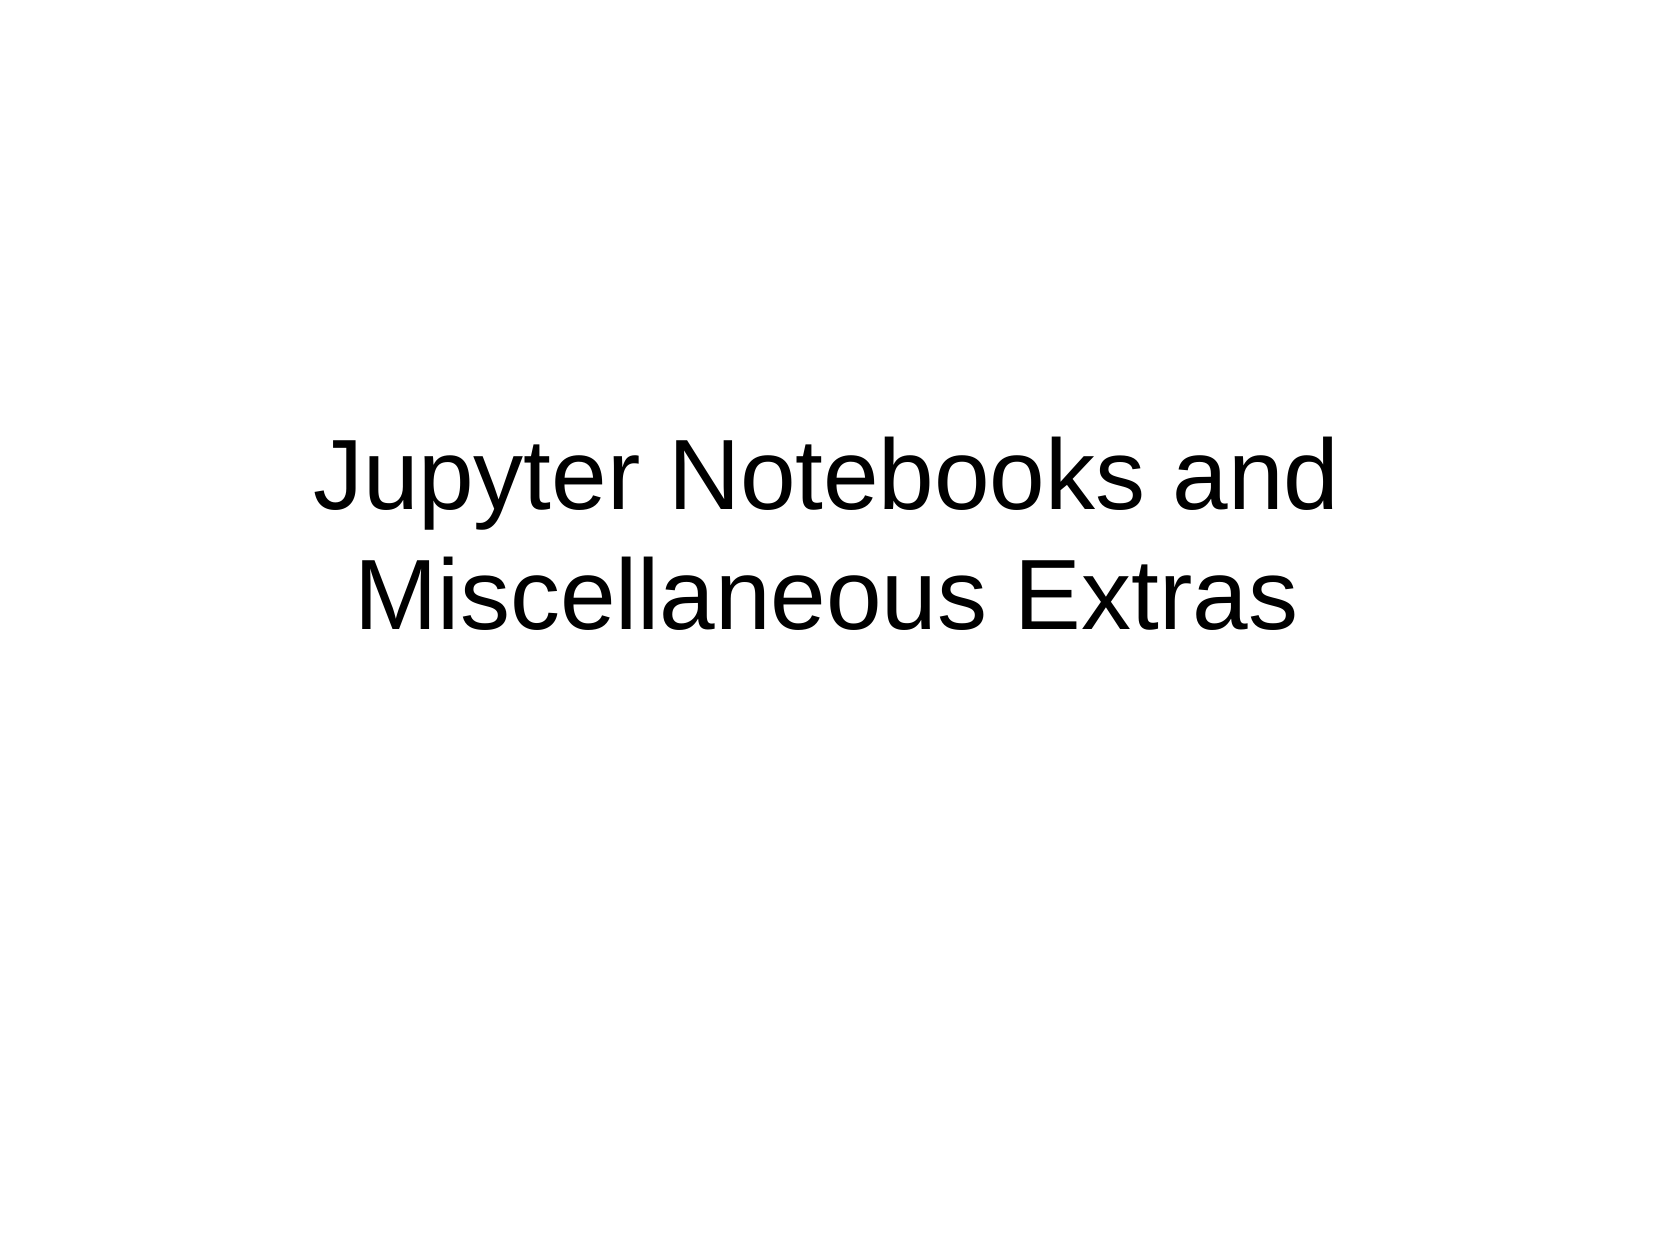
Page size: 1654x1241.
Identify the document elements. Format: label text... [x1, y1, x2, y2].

subtitle Jupyter Notebooks and Miscellaneous Extras [82, 49, 1571, 1010]
